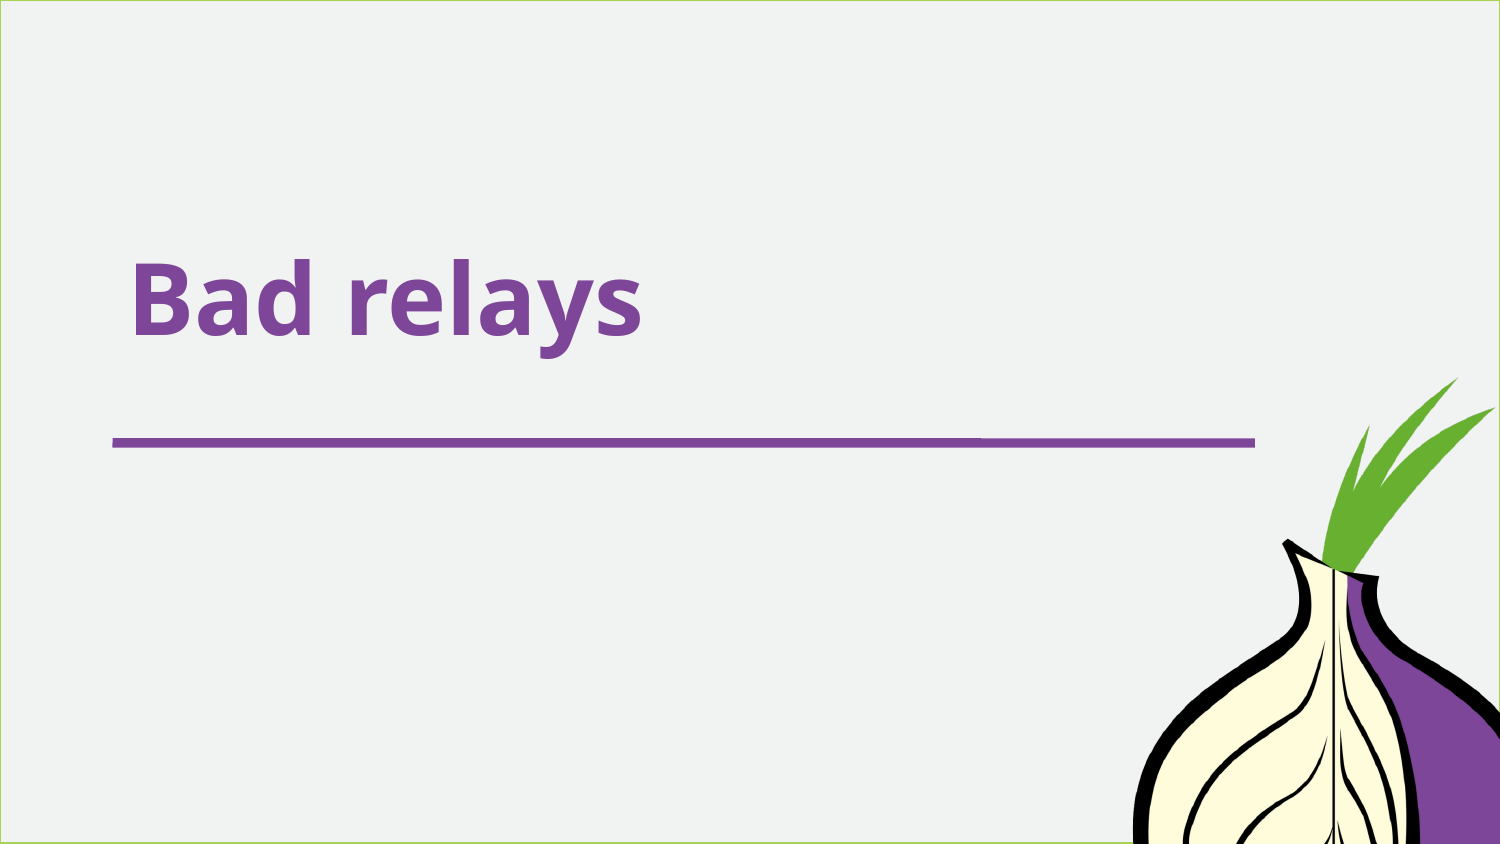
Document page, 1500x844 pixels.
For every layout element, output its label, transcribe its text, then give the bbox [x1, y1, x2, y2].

picture [1122, 377, 1500, 844]
text_box Bad relays [112, 148, 1387, 443]
